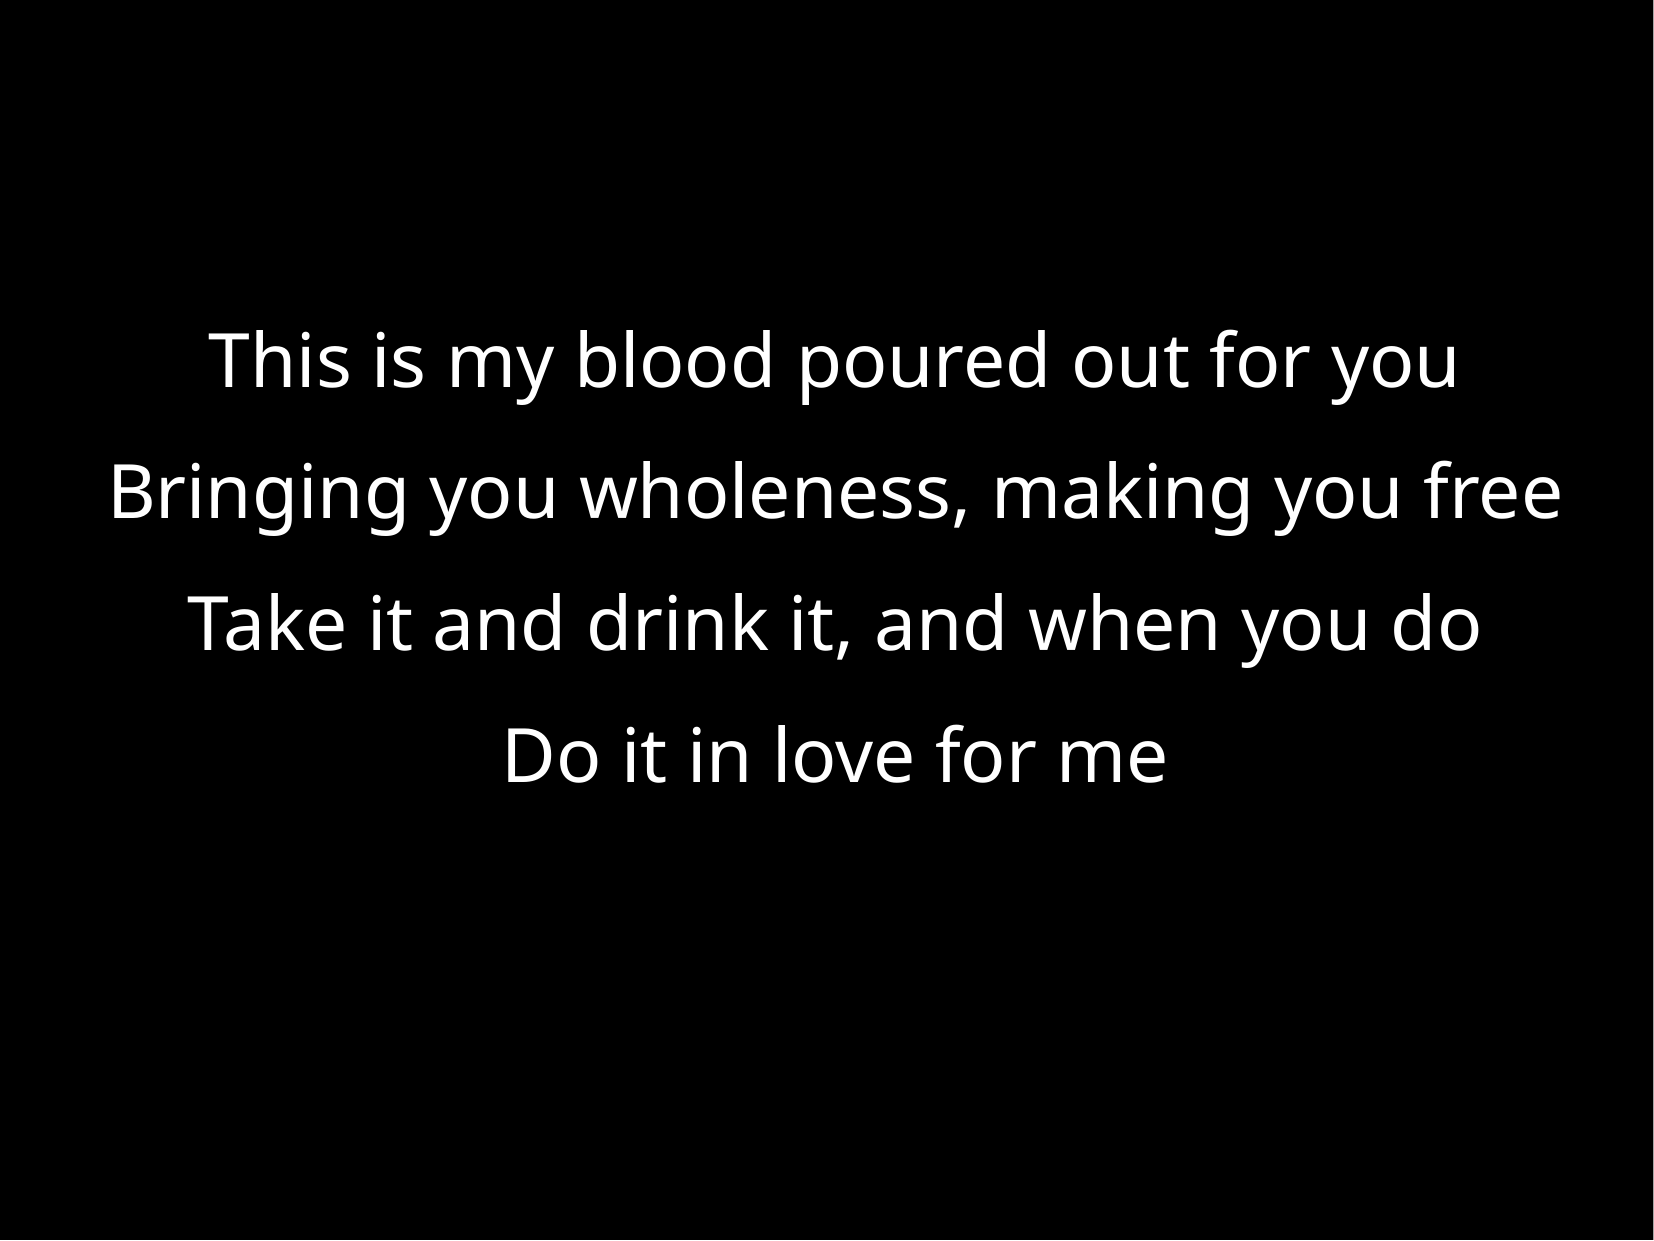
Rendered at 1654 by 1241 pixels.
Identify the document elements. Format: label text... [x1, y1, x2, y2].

list This is my blood poured out for you Bringing you wholeness, making you free Take it and drink it, and when you do Do it in love for me [0, 307, 1654, 1229]
